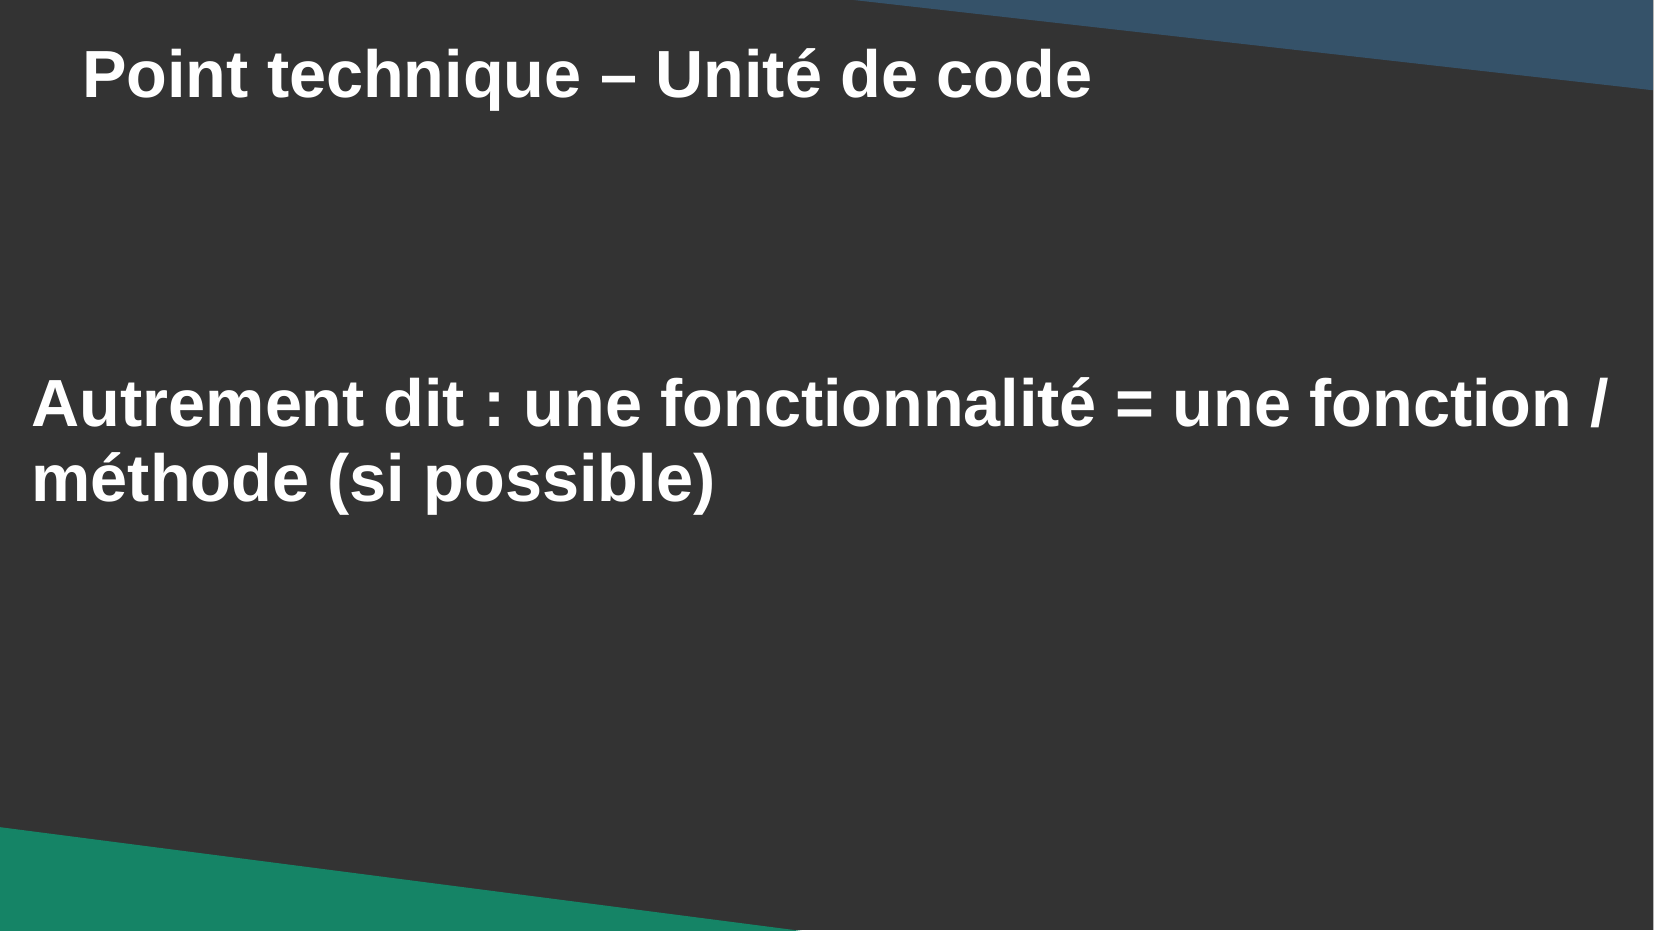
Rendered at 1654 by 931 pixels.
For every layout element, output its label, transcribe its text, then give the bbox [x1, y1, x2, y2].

text_box [0, 827, 802, 931]
title Autrement dit : une fonctionnalité = une fonction / méthode (si possible) [31, 366, 1622, 666]
title Point technique – Unité de code [82, 37, 1571, 122]
text_box [853, 0, 1653, 91]
